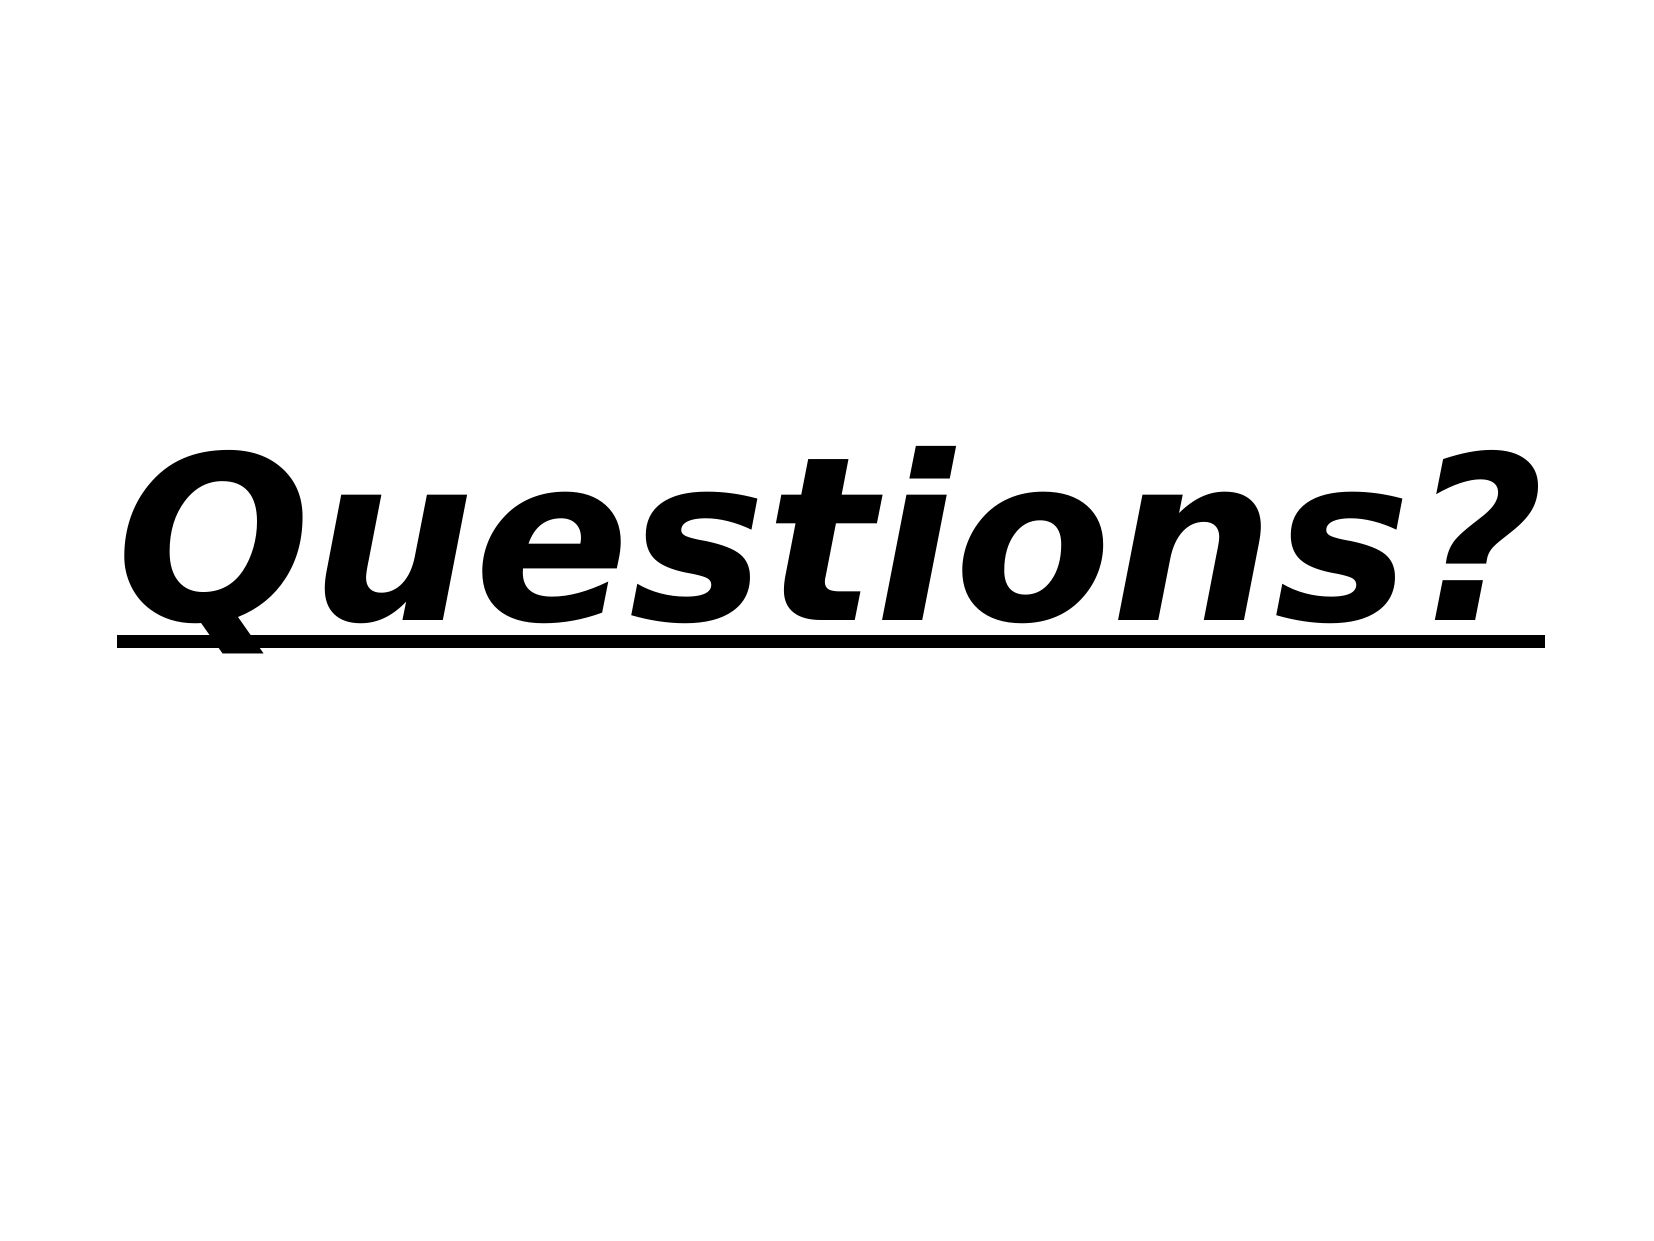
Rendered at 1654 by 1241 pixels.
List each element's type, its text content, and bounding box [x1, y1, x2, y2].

title Questions? [86, 408, 1576, 675]
